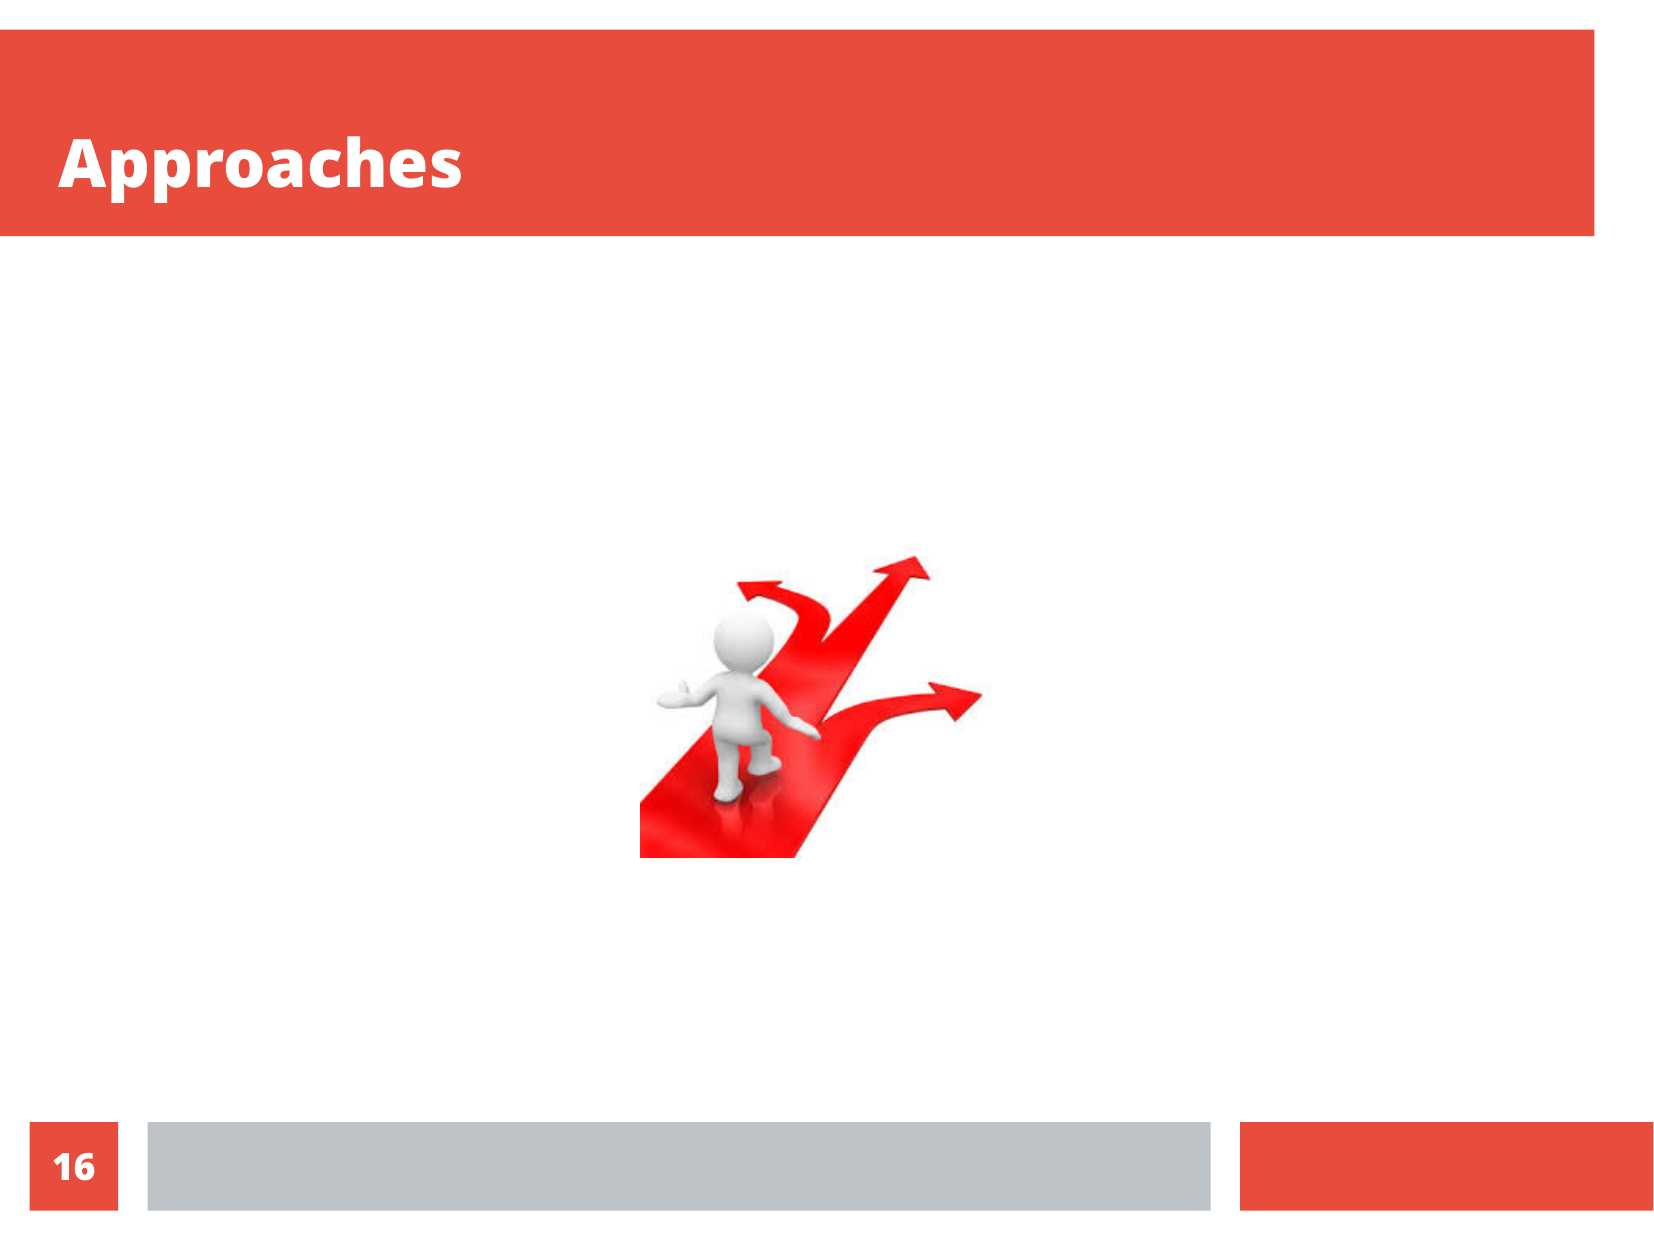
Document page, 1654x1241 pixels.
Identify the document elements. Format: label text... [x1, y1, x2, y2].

title Approaches [59, 59, 1595, 207]
picture [640, 507, 993, 858]
